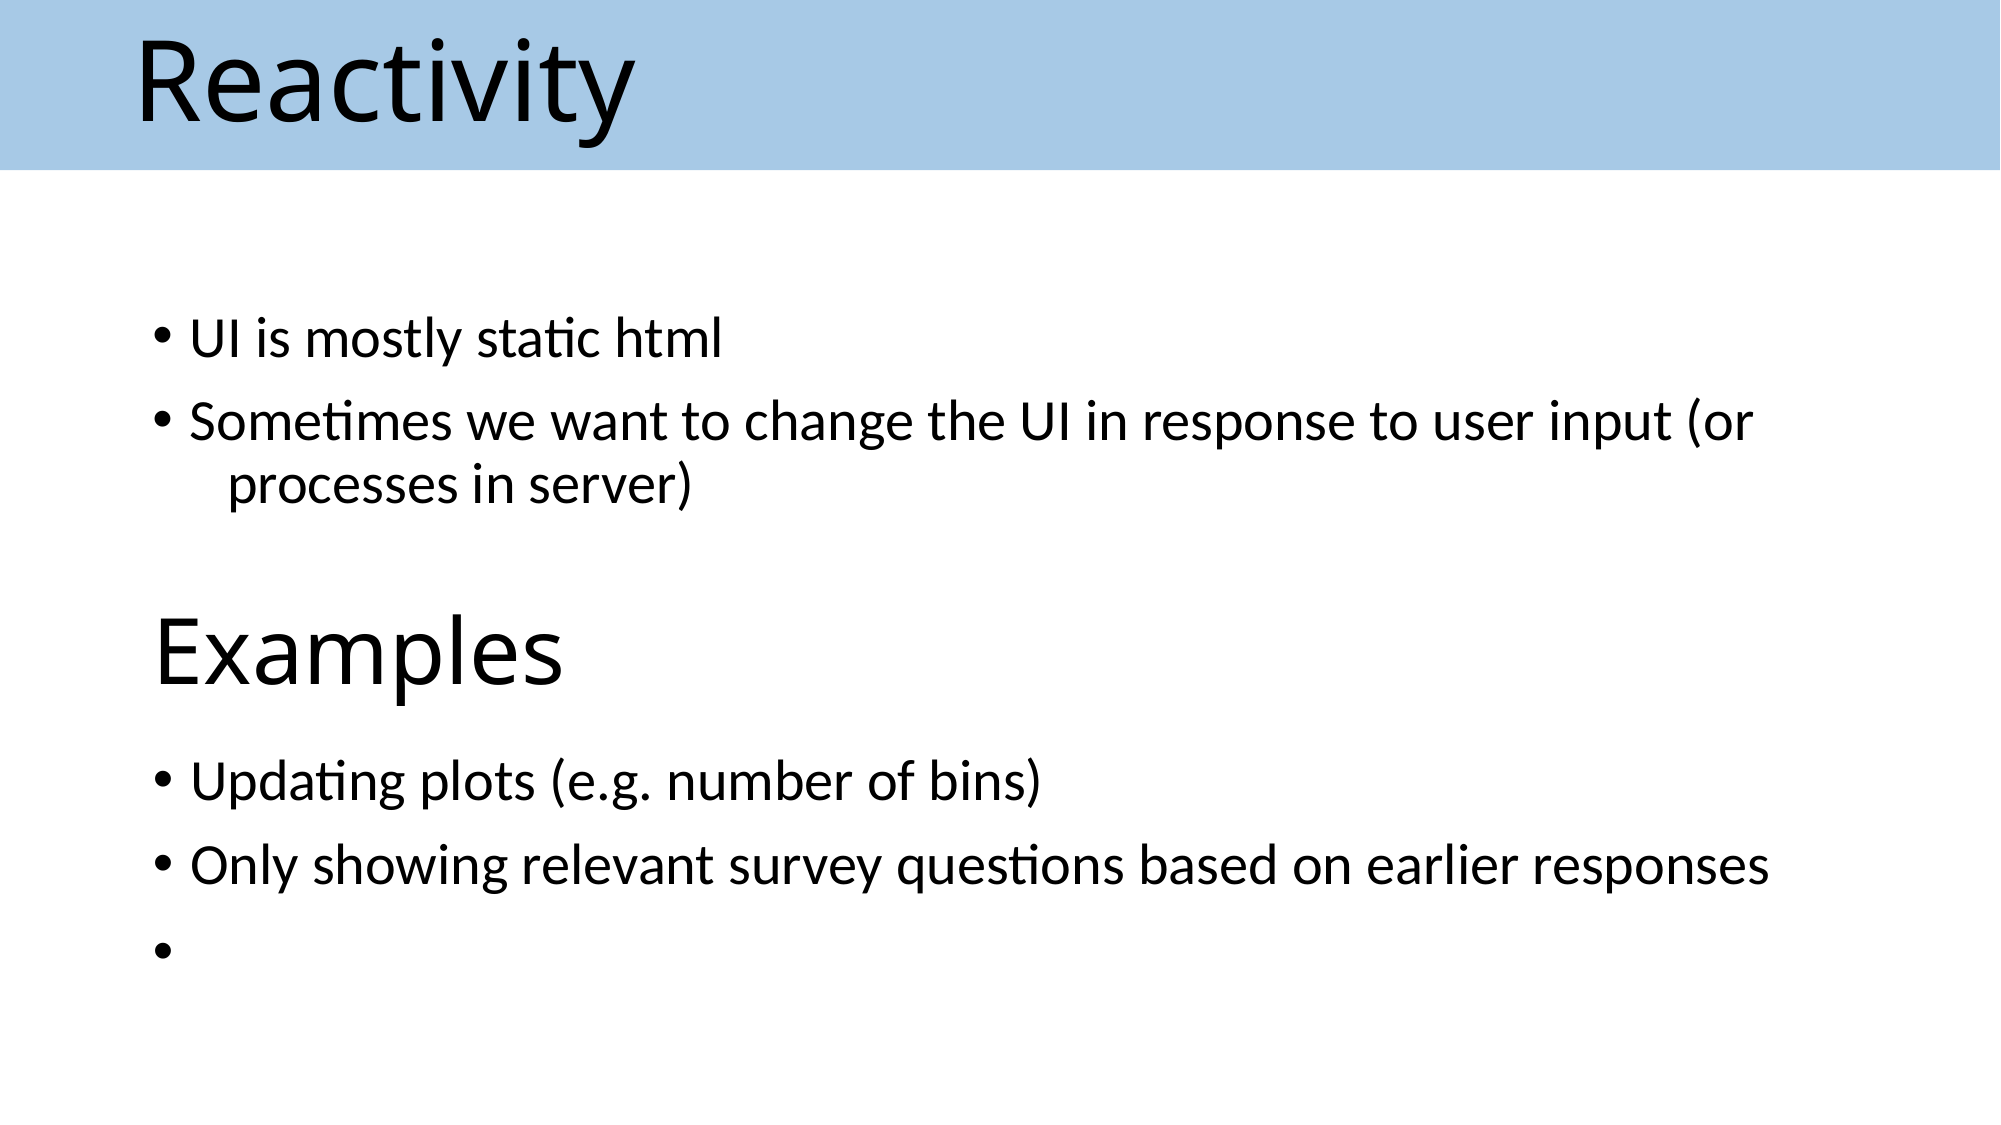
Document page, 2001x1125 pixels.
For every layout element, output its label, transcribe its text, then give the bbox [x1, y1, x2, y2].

text_box Updating plots (e.g. number of bins) Only showing relevant survey questions based on earlier responses [137, 743, 1863, 1066]
list UI is mostly static html Sometimes we want to change the UI in response to user input (or processes in server) [137, 299, 1863, 568]
title Reactivity [0, 0, 2000, 171]
text_box Examples [137, 589, 1863, 722]
